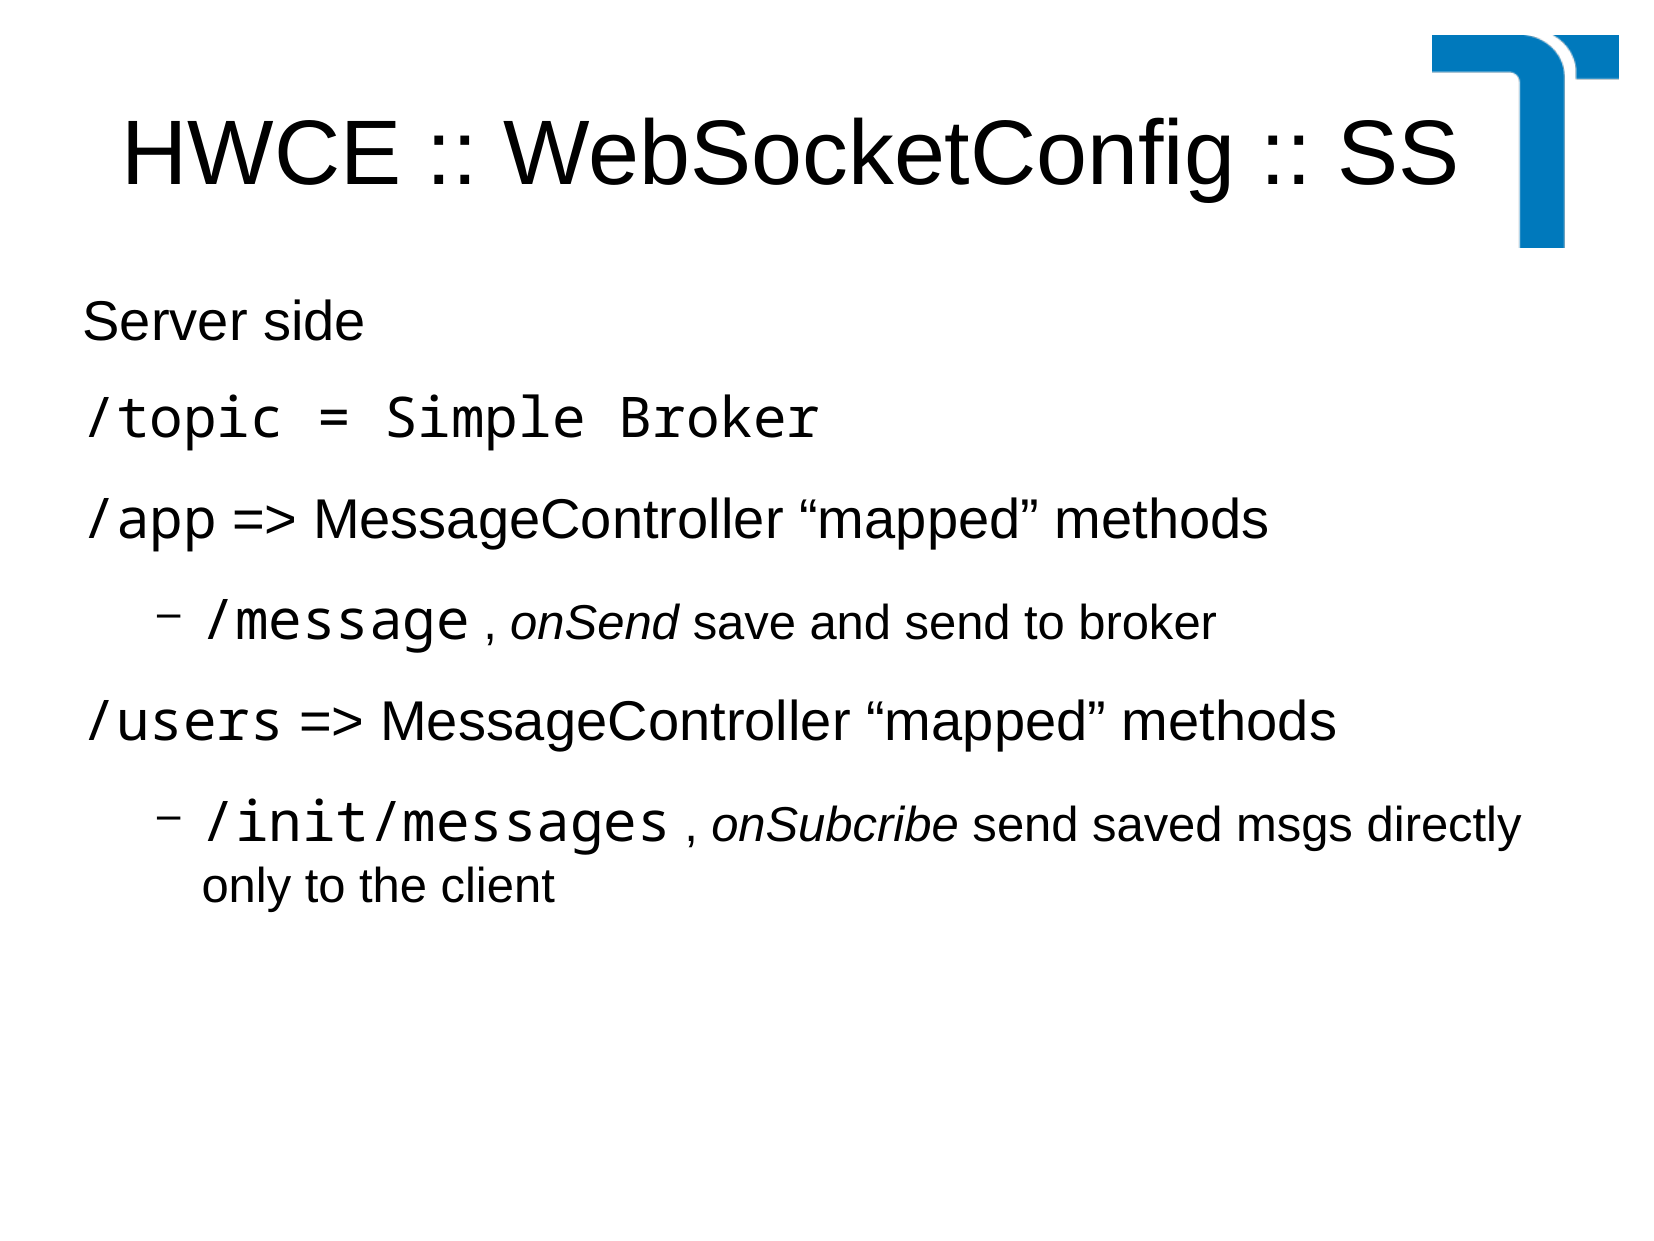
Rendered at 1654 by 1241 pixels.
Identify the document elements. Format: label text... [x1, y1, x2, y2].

picture [1432, 35, 1619, 248]
title HWCE :: WebSocketConfig :: SS [82, 49, 1501, 257]
list Server side /topic = Simple Broker /app => MessageController “mapped” methods /message , onSend save and send to broker /users => MessageController “mapped” methods /init/messages , onSubcribe send saved msgs directly only to the client [82, 290, 1571, 1010]
